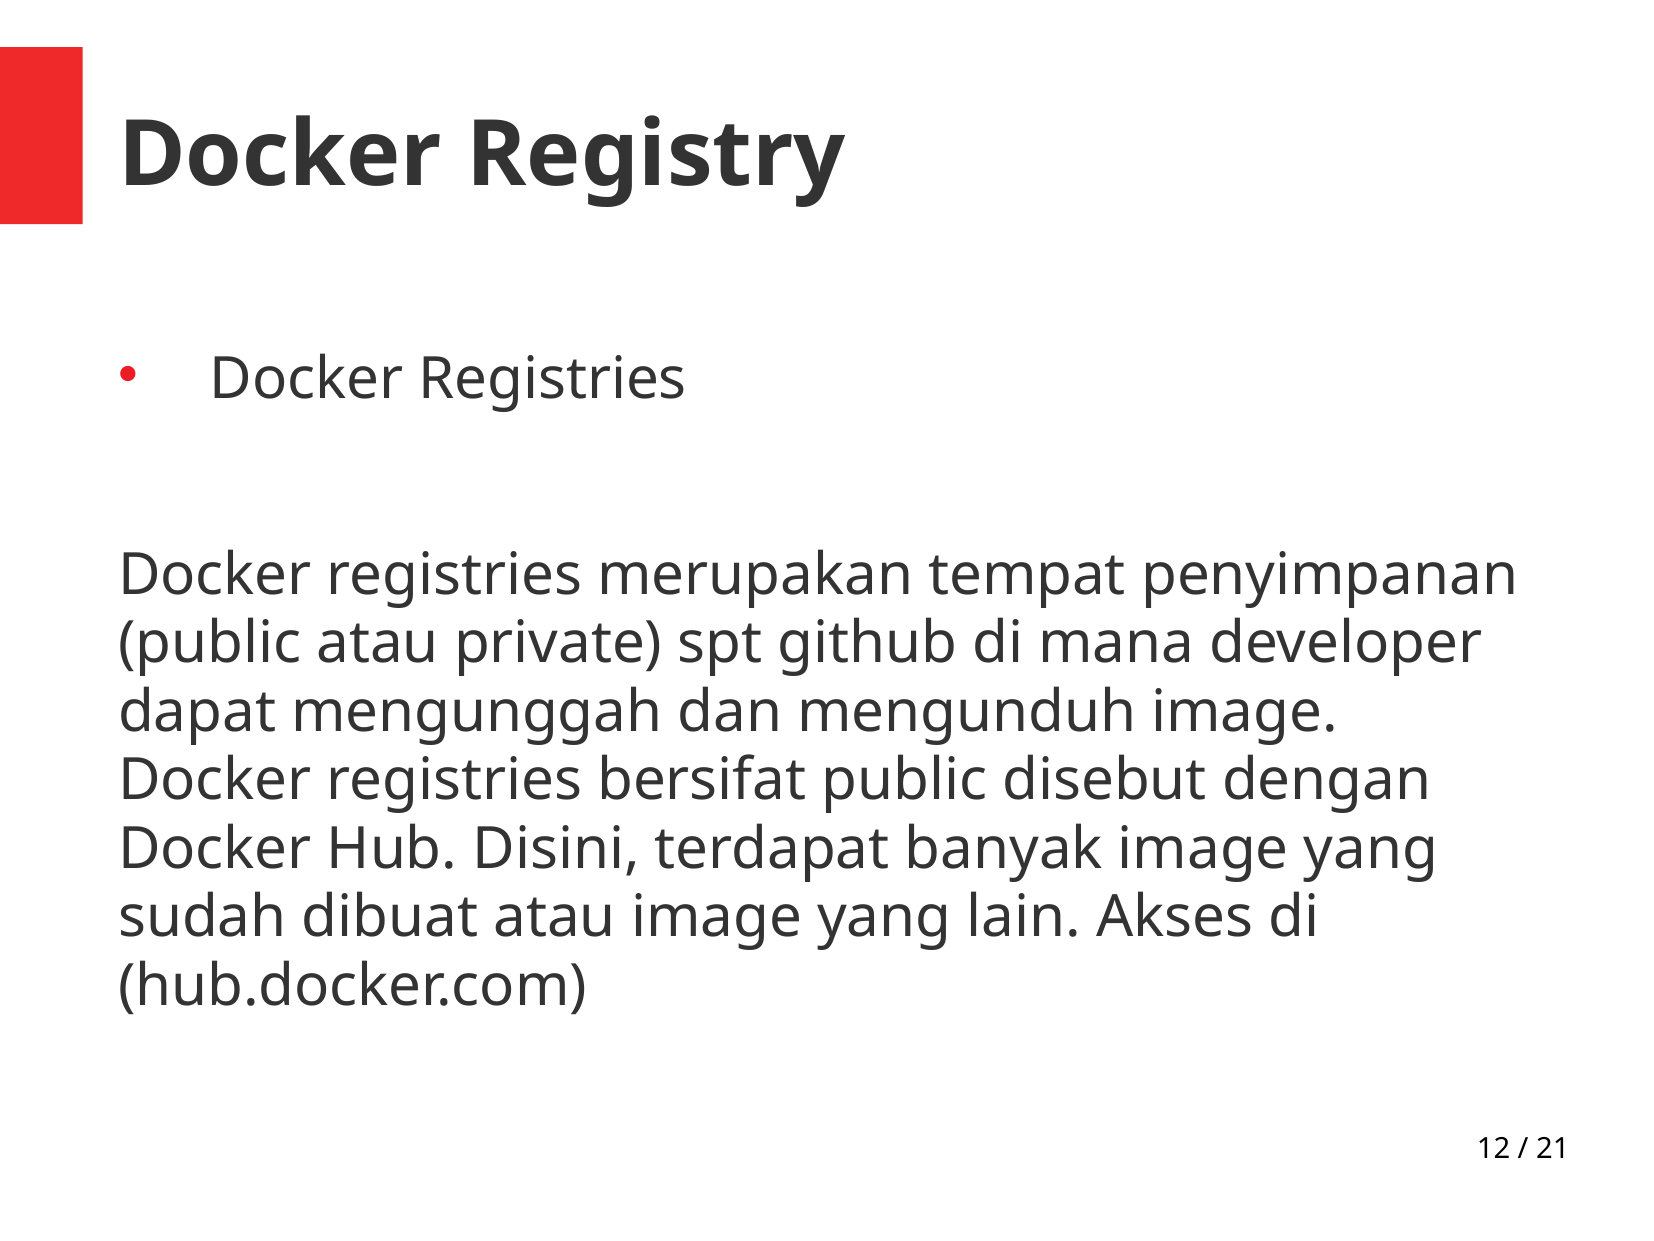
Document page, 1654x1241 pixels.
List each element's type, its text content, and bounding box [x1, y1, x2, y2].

list Docker Registries Docker registries merupakan tempat penyimpanan (public atau private) spt github di mana developer dapat mengunggah dan mengunduh image. Docker registries bersifat public disebut dengan Docker Hub. Disini, terdapat banyak image yang sudah dibuat atau image yang lain. Akses di (hub.docker.com) [118, 342, 1536, 1062]
title Docker Registry [118, 49, 1571, 256]
